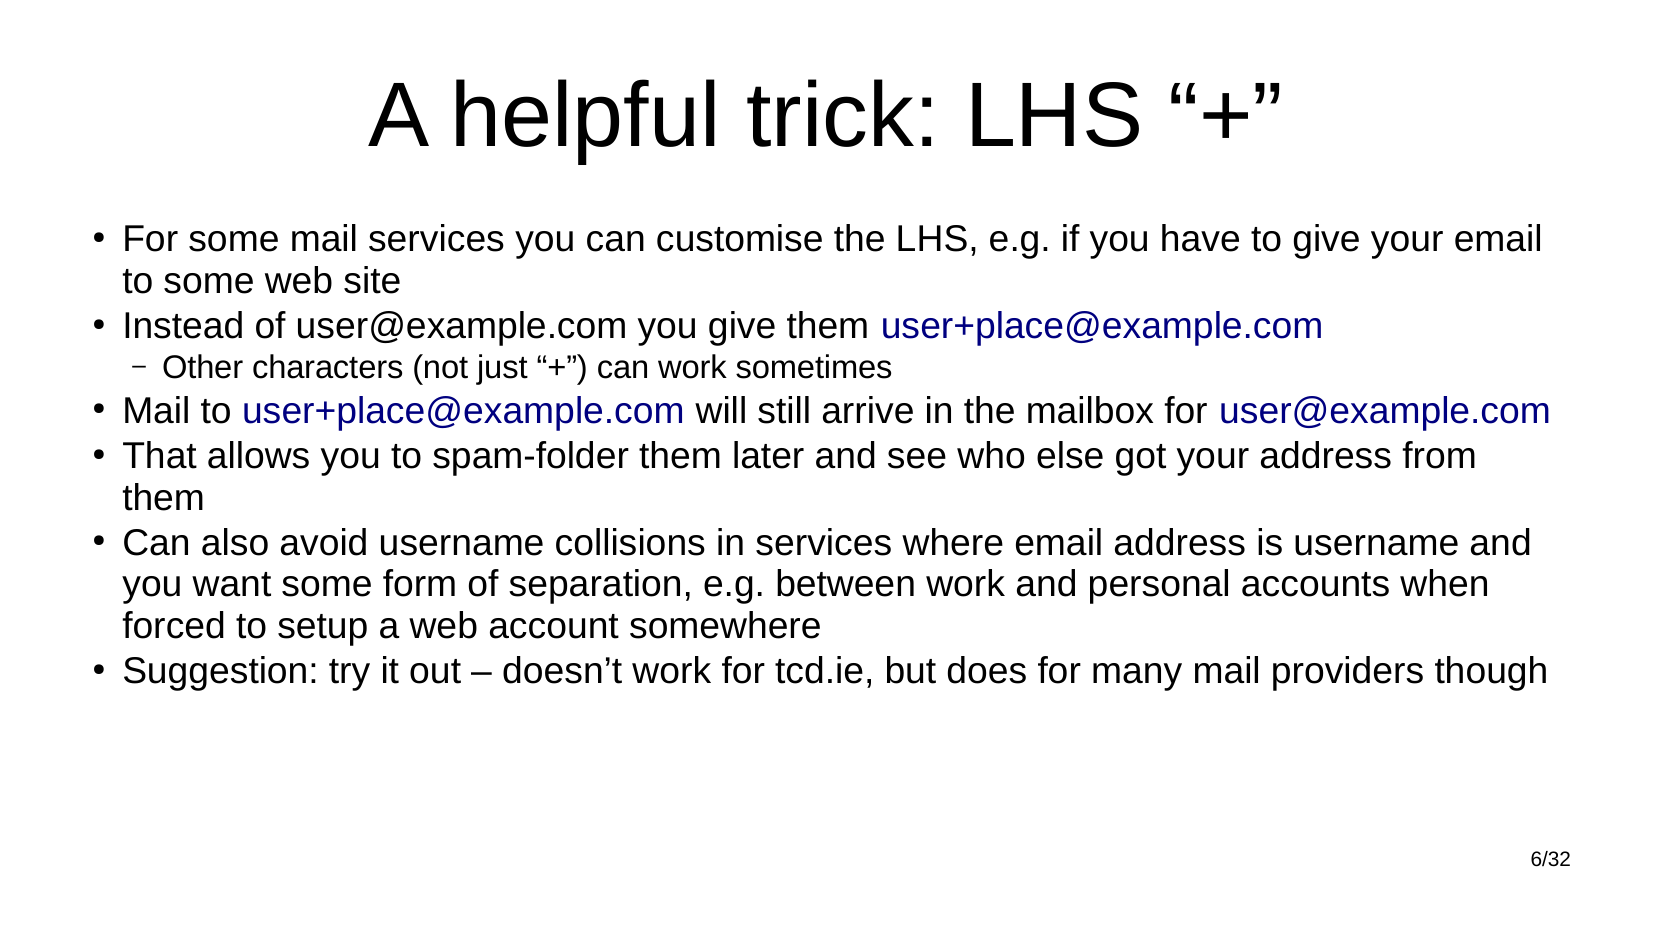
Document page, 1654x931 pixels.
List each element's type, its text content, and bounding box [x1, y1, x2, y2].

title A helpful trick: LHS “+” [82, 37, 1571, 193]
list For some mail services you can customise the LHS, e.g. if you have to give your email to some web site Instead of user@example.com you give them user+place@example.com Other characters (not just “+”) can work sometimes Mail to user+place@example.com will still arrive in the mailbox for user@example.com That allows you to spam-folder them later and see who else got your address from them Can also avoid username collisions in services where email address is username and you want some form of separation, e.g. between work and personal accounts when forced to setup a web account somewhere Suggestion: try it out – doesn’t work for tcd.ie, but does for many mail providers though [82, 217, 1571, 758]
